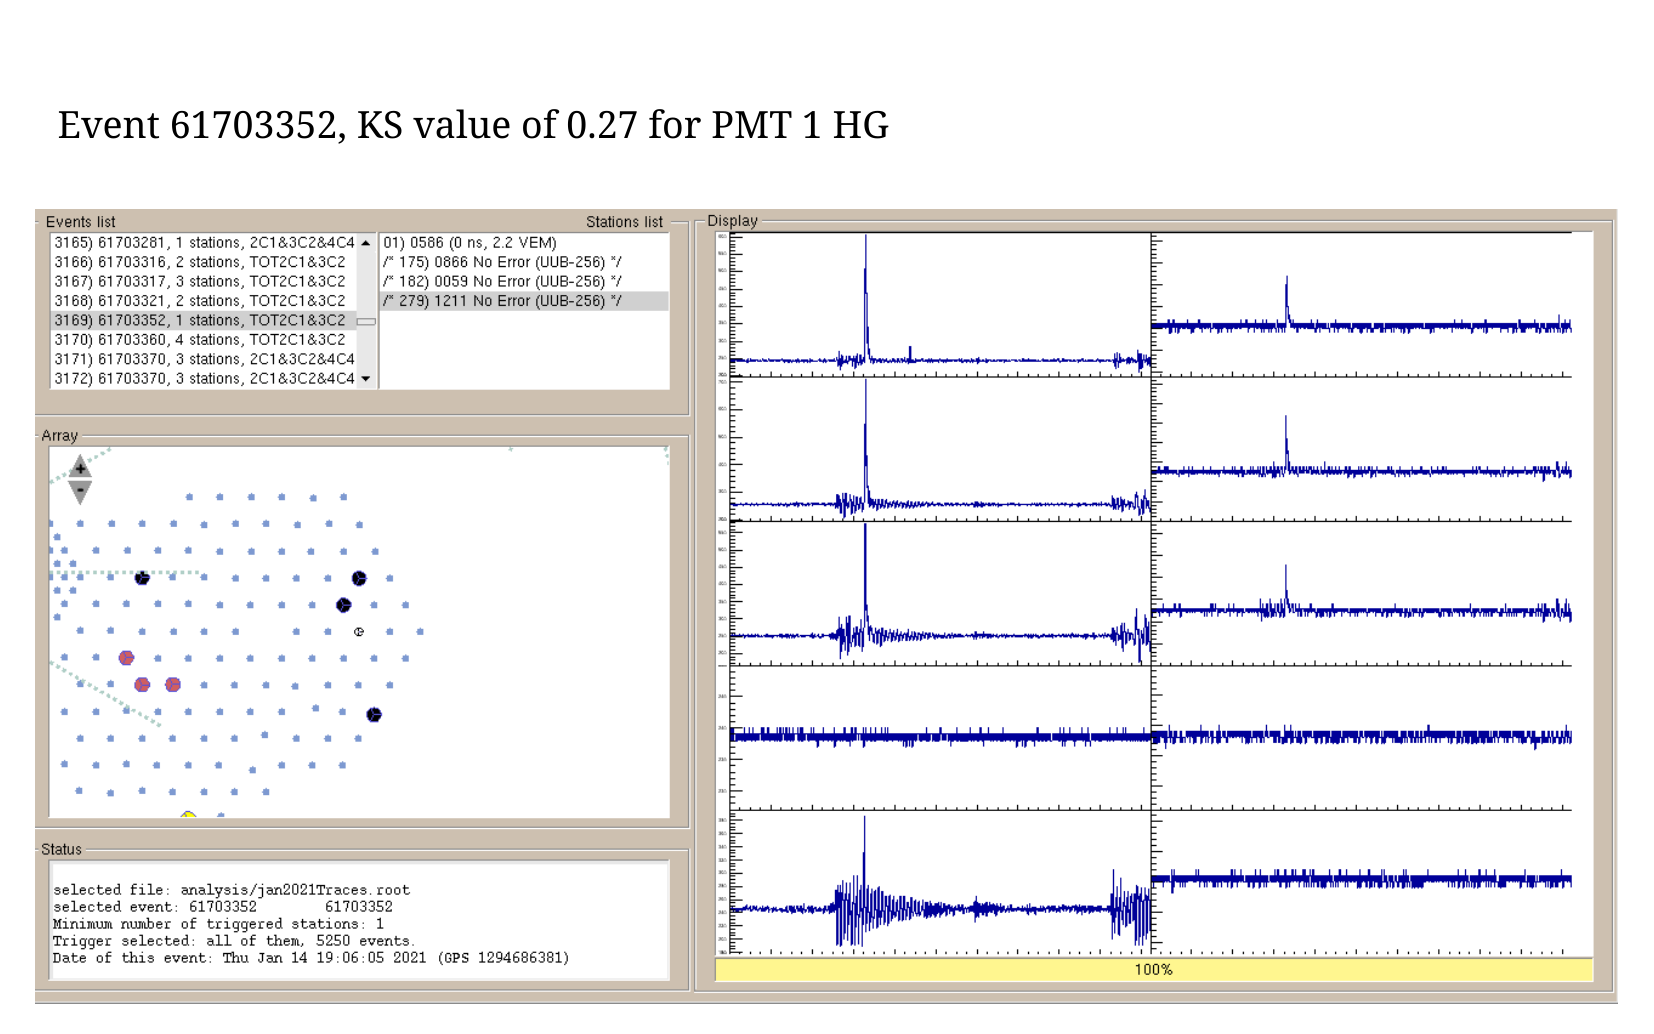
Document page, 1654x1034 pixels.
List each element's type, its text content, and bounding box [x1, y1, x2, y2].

text_box Event 61703352, KS value of 0.27 for PMT 1 HG [42, 91, 998, 151]
picture [35, 209, 1618, 1004]
